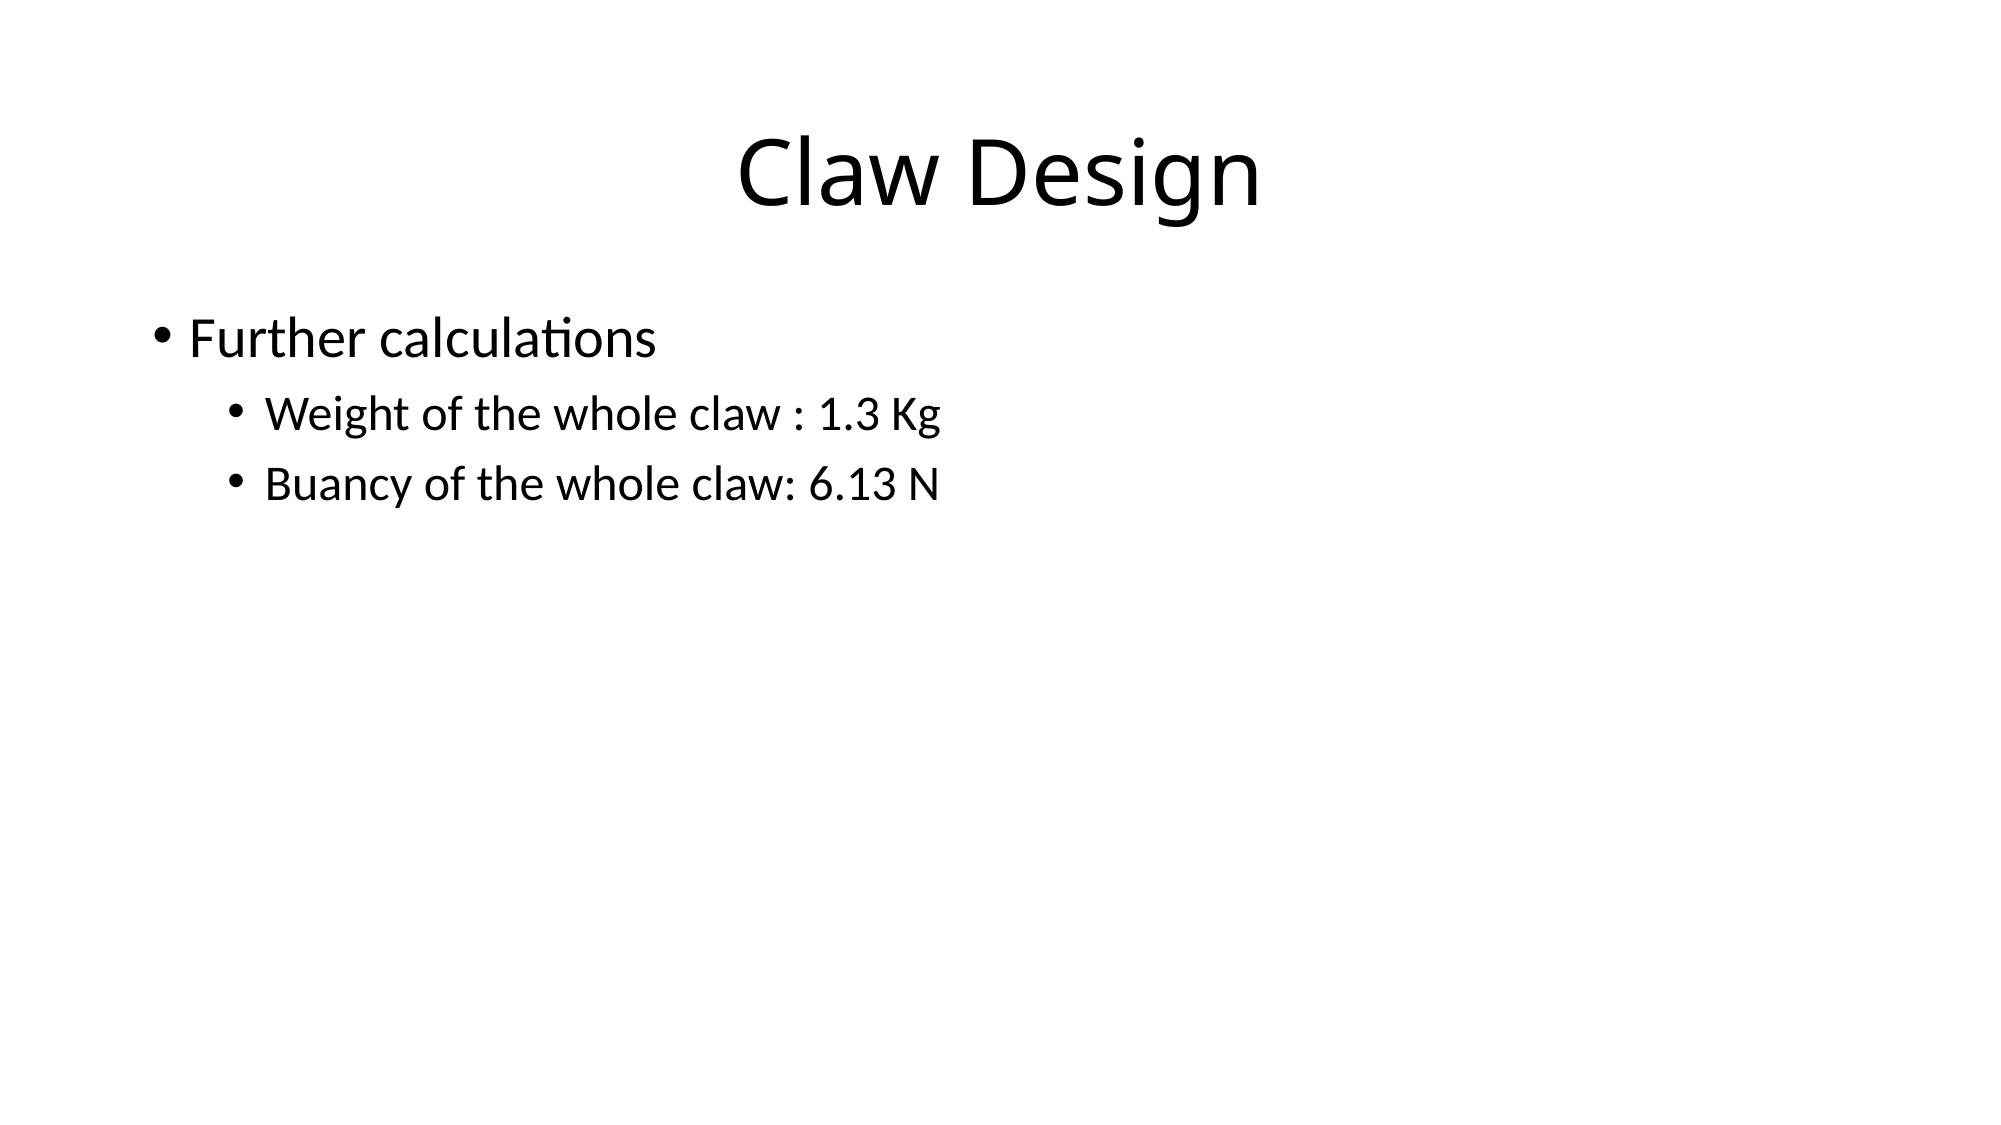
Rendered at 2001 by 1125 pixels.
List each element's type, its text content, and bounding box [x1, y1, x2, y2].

list Further calculations Weight of the whole claw : 1.3 Kg Buancy of the whole claw: 6.13 N [137, 299, 1863, 1014]
title Claw Design [137, 59, 1863, 278]
